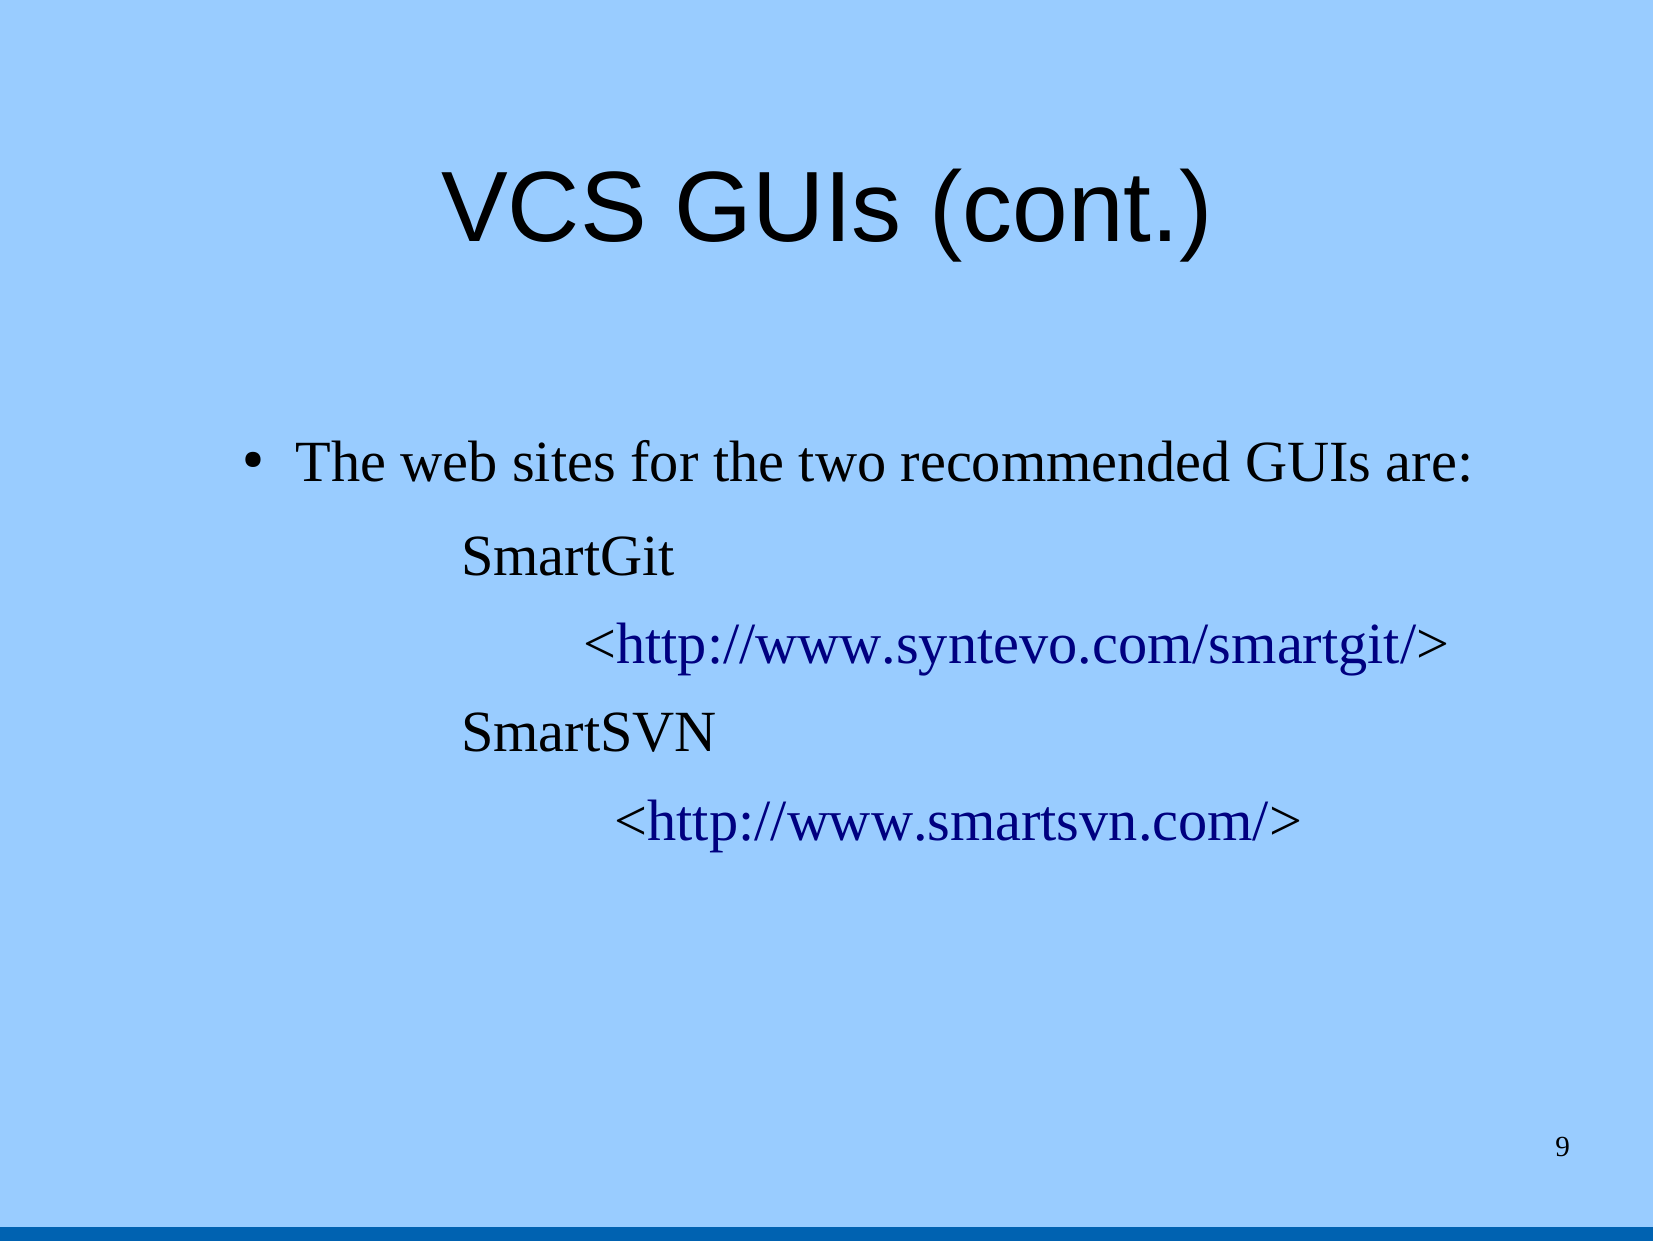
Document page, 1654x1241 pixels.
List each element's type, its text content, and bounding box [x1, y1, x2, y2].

title VCS GUIs (cont.) [121, 102, 1533, 311]
list The web sites for the two recommended GUIs are: SmartGit <http://www.syntevo.com/smartgit/> SmartSVN <http://www.smartsvn.com/> [225, 429, 1538, 989]
